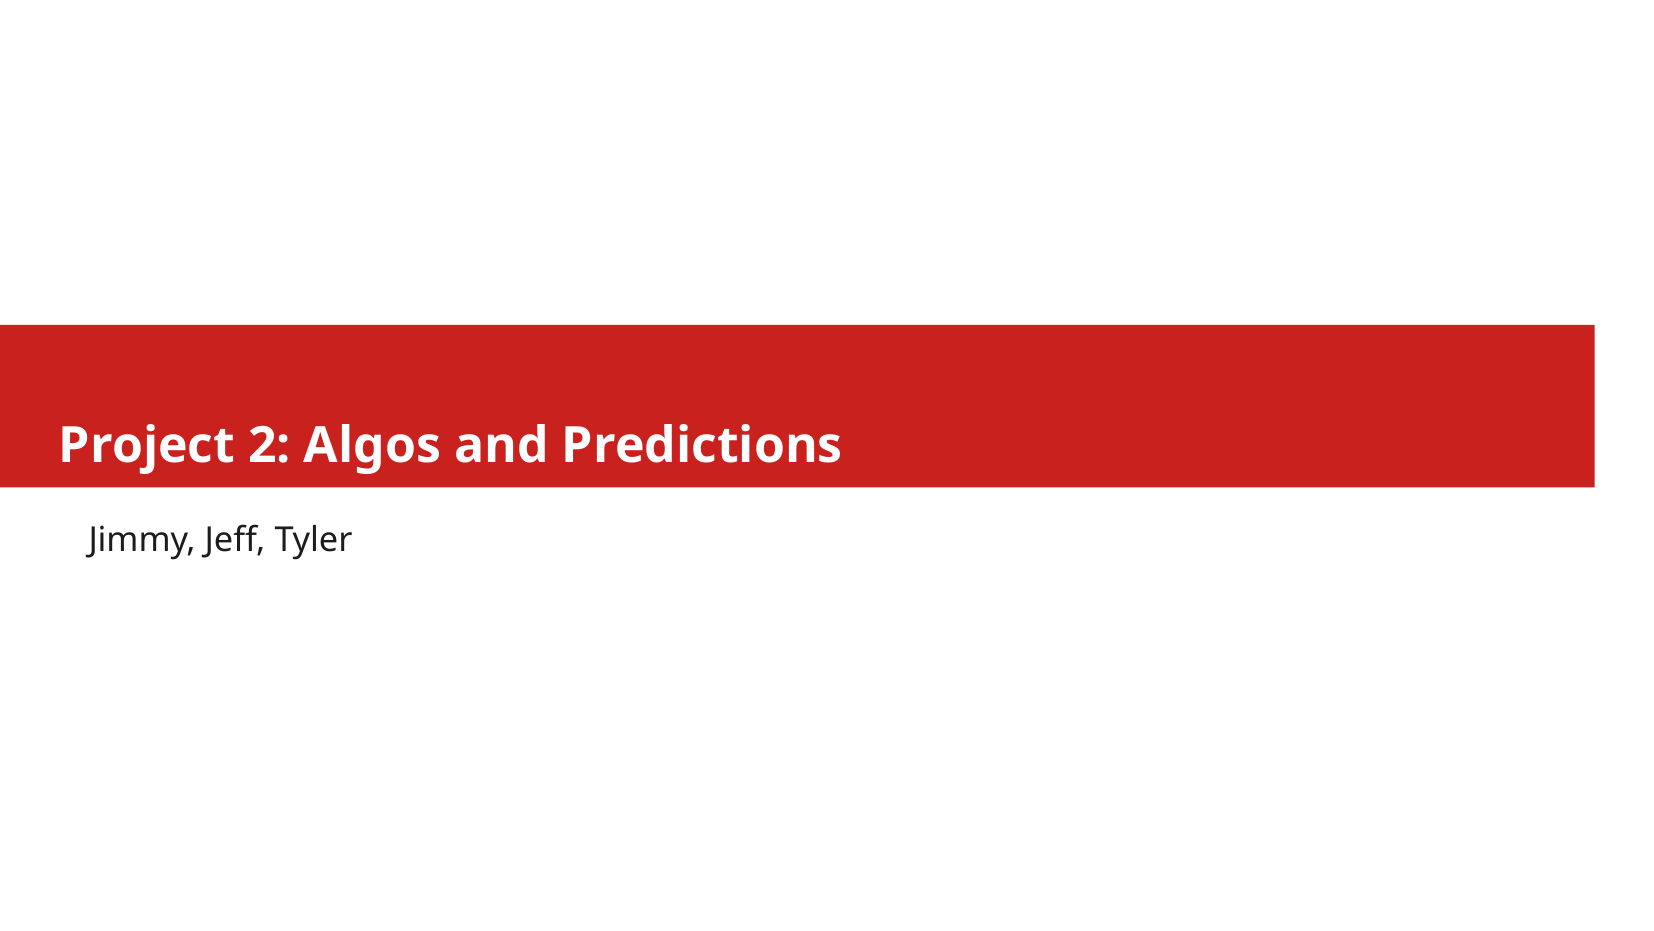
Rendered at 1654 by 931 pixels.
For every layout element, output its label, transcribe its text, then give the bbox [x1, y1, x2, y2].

subtitle Jimmy, Jeff, Tyler [88, 516, 1565, 827]
title Project 2: Algos and Predictions [59, 354, 1565, 473]
